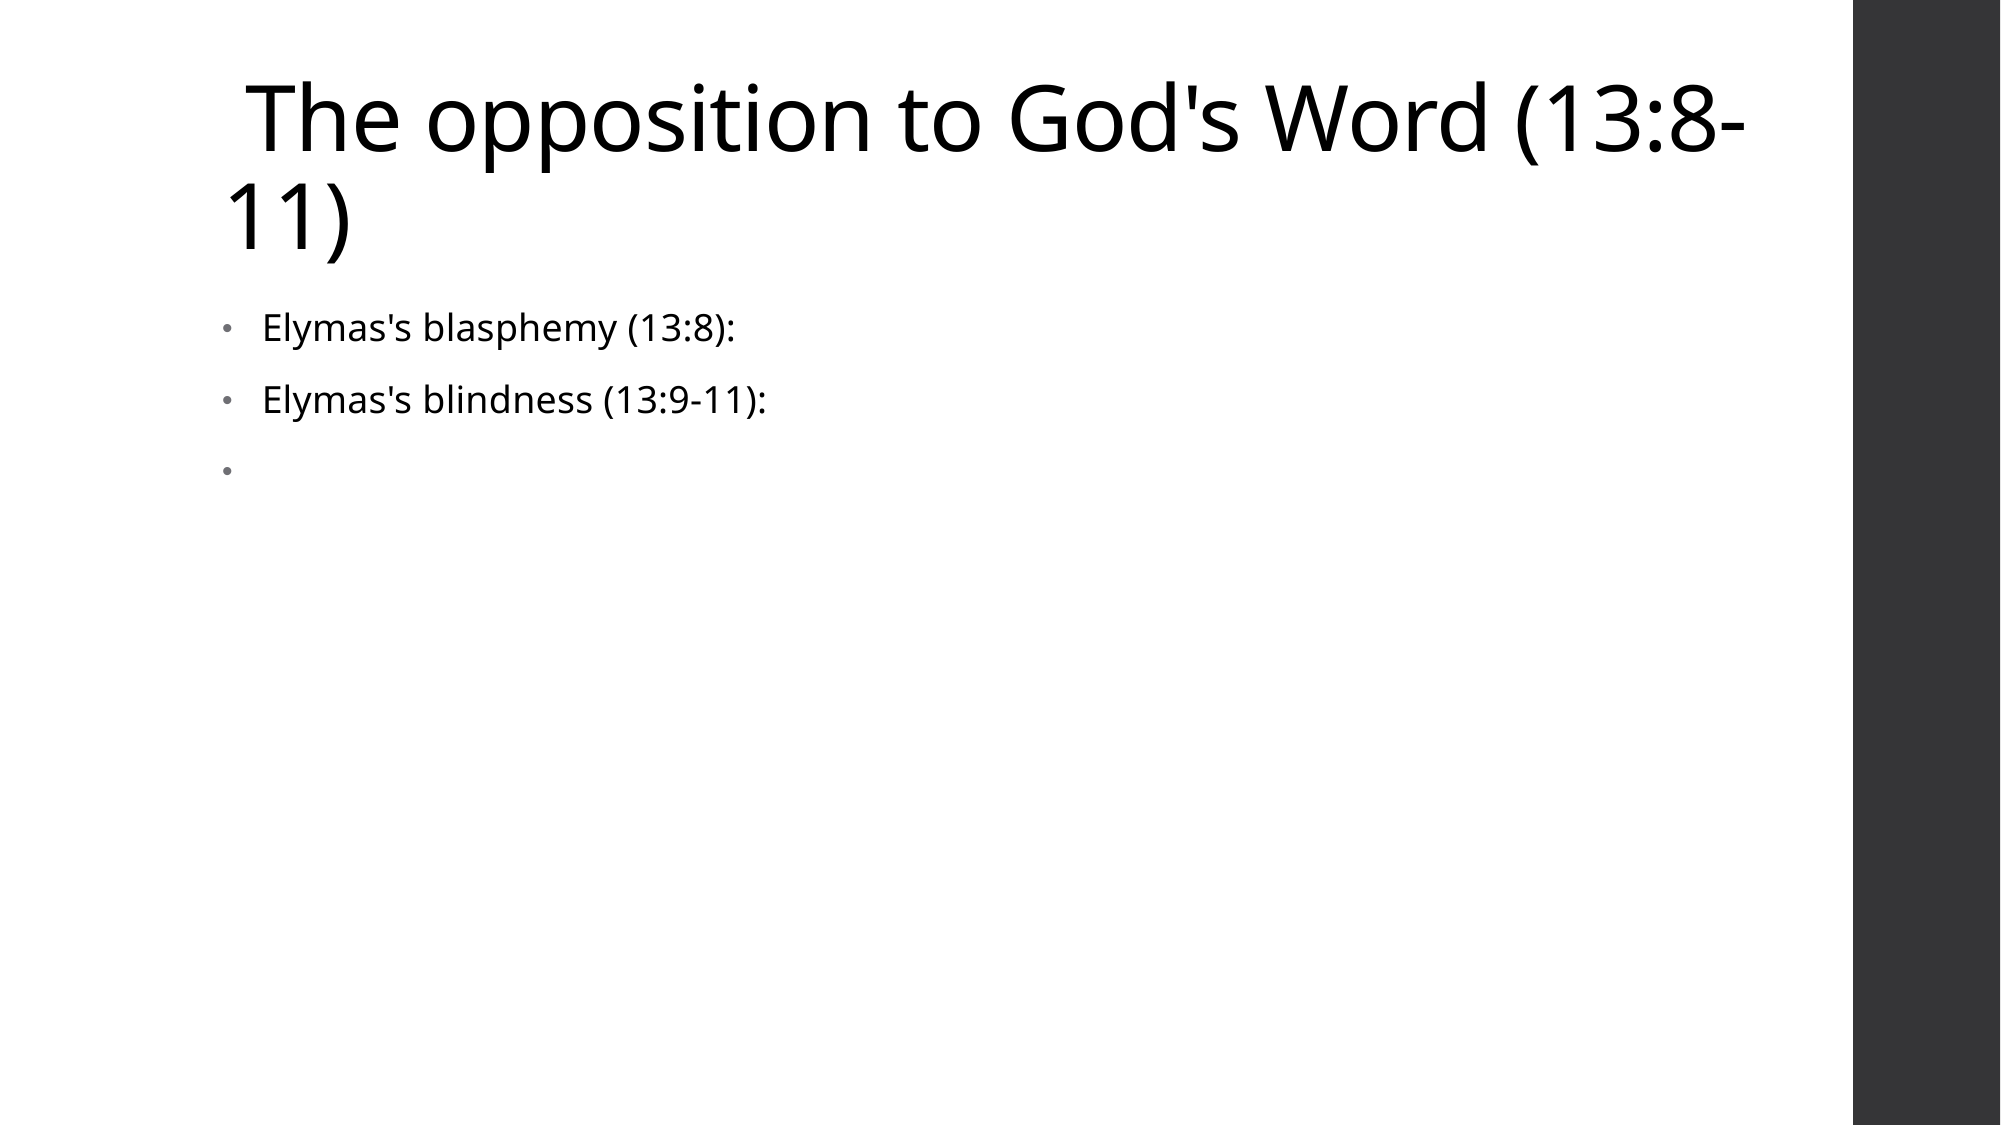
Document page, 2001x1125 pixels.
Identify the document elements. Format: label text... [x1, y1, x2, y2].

title The opposition to God's Word (13:8-11) [206, 60, 1797, 278]
list Elymas's blasphemy (13:8): Elymas's blindness (13:9-11): [206, 299, 1617, 1014]
